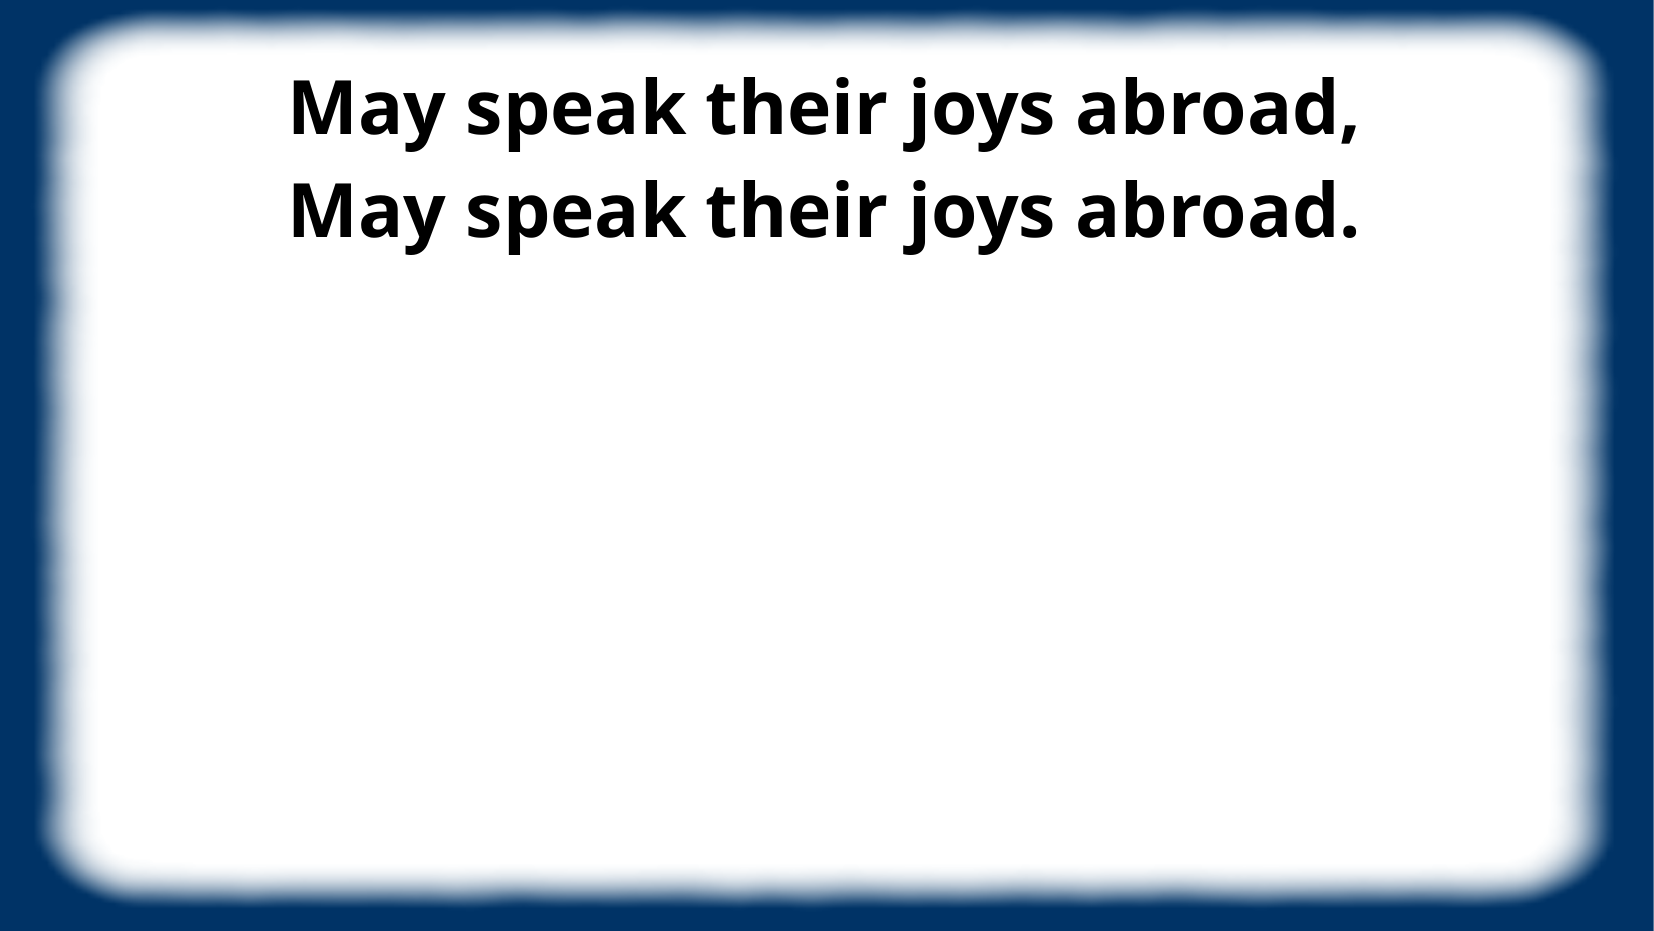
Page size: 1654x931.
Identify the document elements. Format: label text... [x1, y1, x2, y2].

title May speak their joys abroad, May speak their joys abroad. [135, 54, 1516, 286]
picture [0, 0, 1654, 931]
